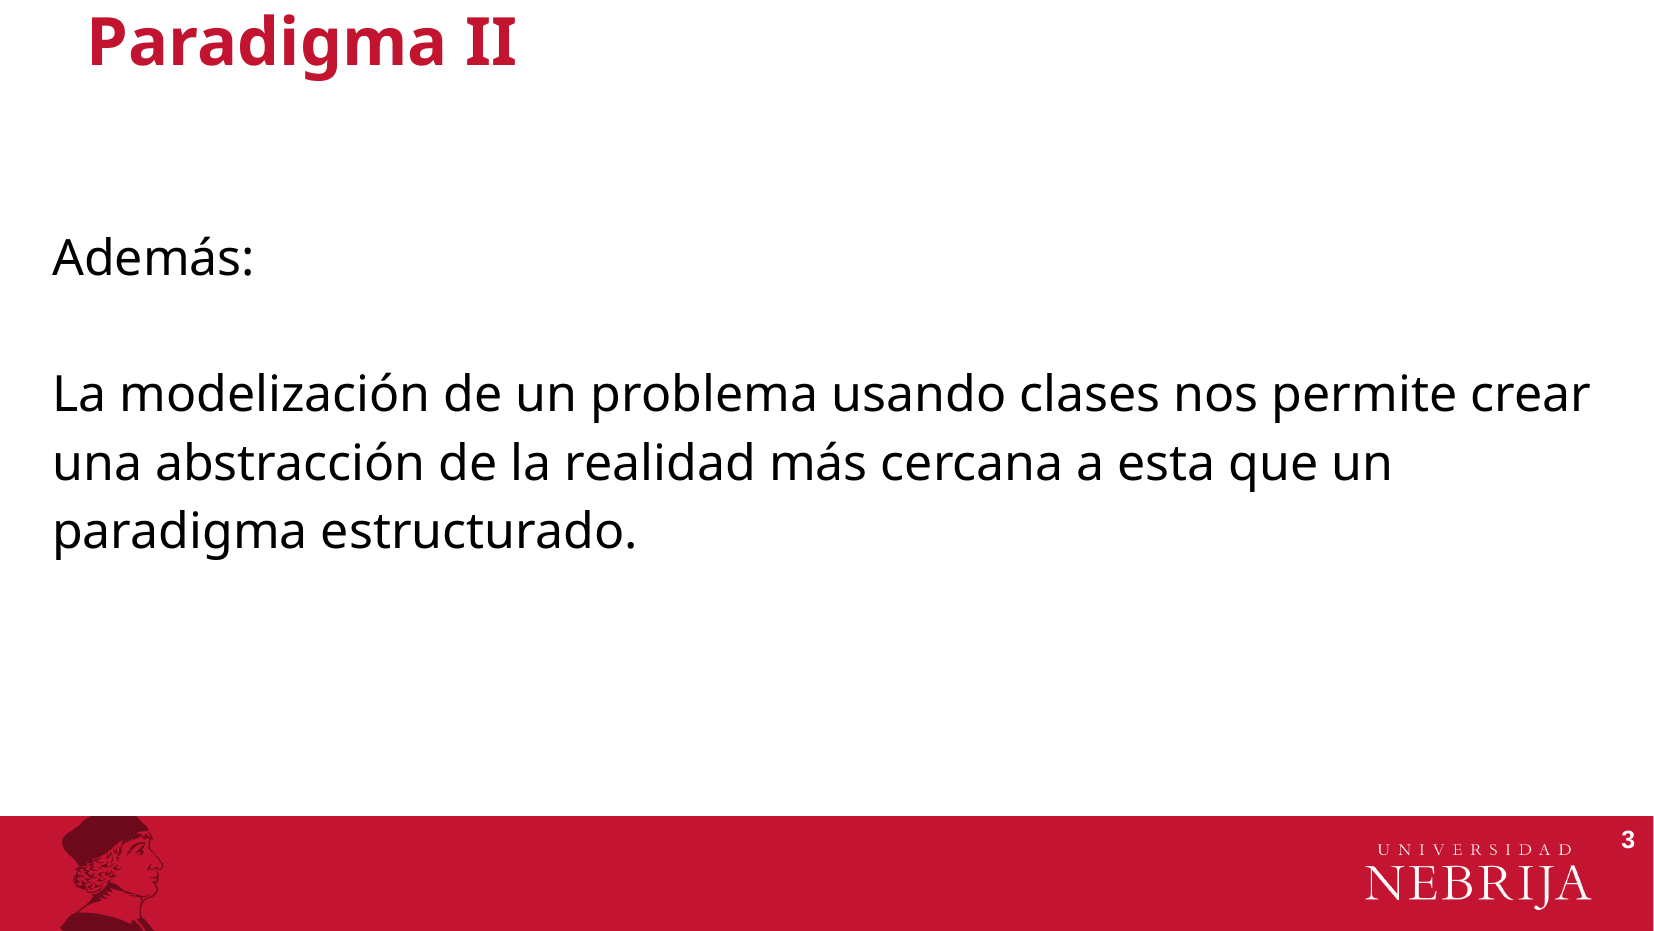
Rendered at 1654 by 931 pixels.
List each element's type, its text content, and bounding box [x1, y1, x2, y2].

text_box Paradigma II [0, 0, 1650, 87]
picture [0, 816, 1654, 931]
text_box Además: La modelización de un problema usando clases nos permite crear una abstracción de la realidad más cercana a esta que un paradigma estructurado. [37, 112, 1651, 788]
